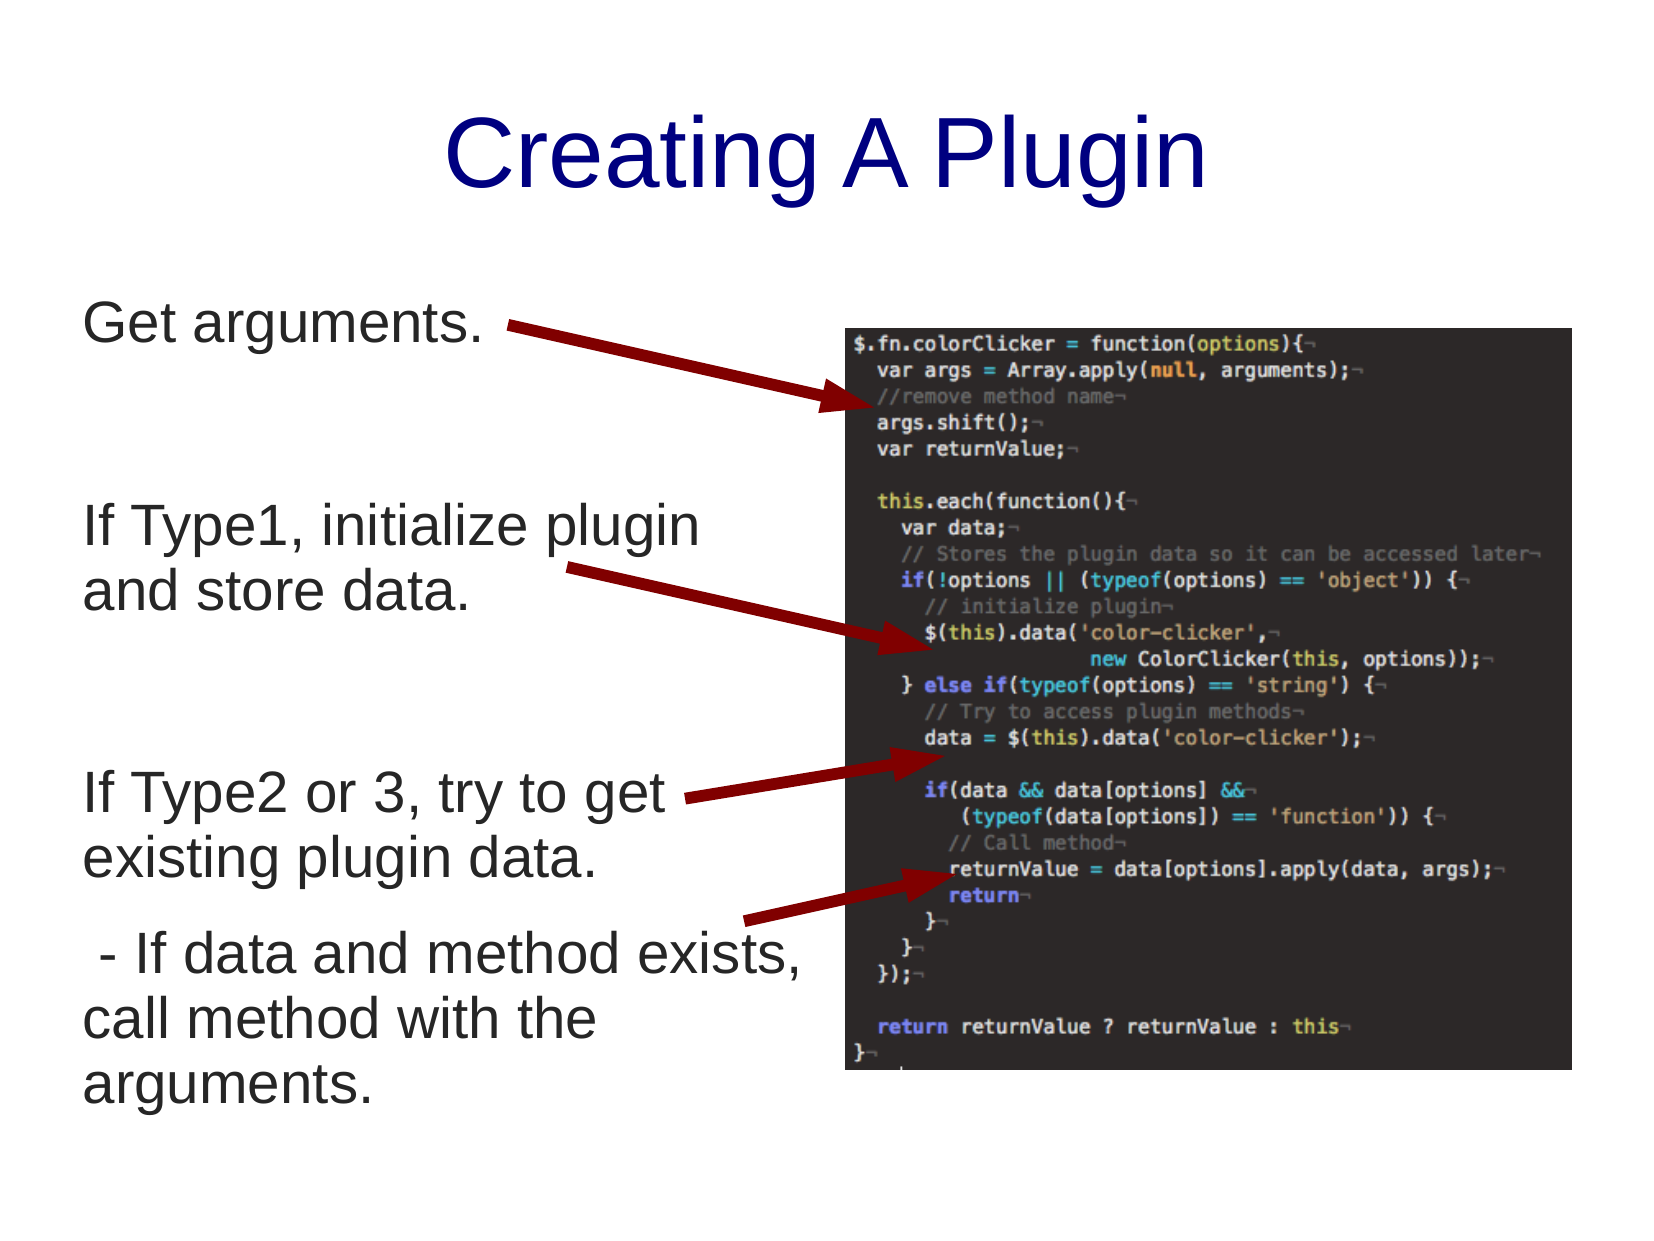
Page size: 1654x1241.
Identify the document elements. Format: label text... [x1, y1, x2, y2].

picture [845, 328, 1572, 1070]
title Creating A Plugin [82, 49, 1571, 257]
list Get arguments. If Type1, initialize plugin and store data. If Type2 or 3, try to get existing plugin data. - If data and method exists, call method with the arguments. [82, 290, 809, 1116]
